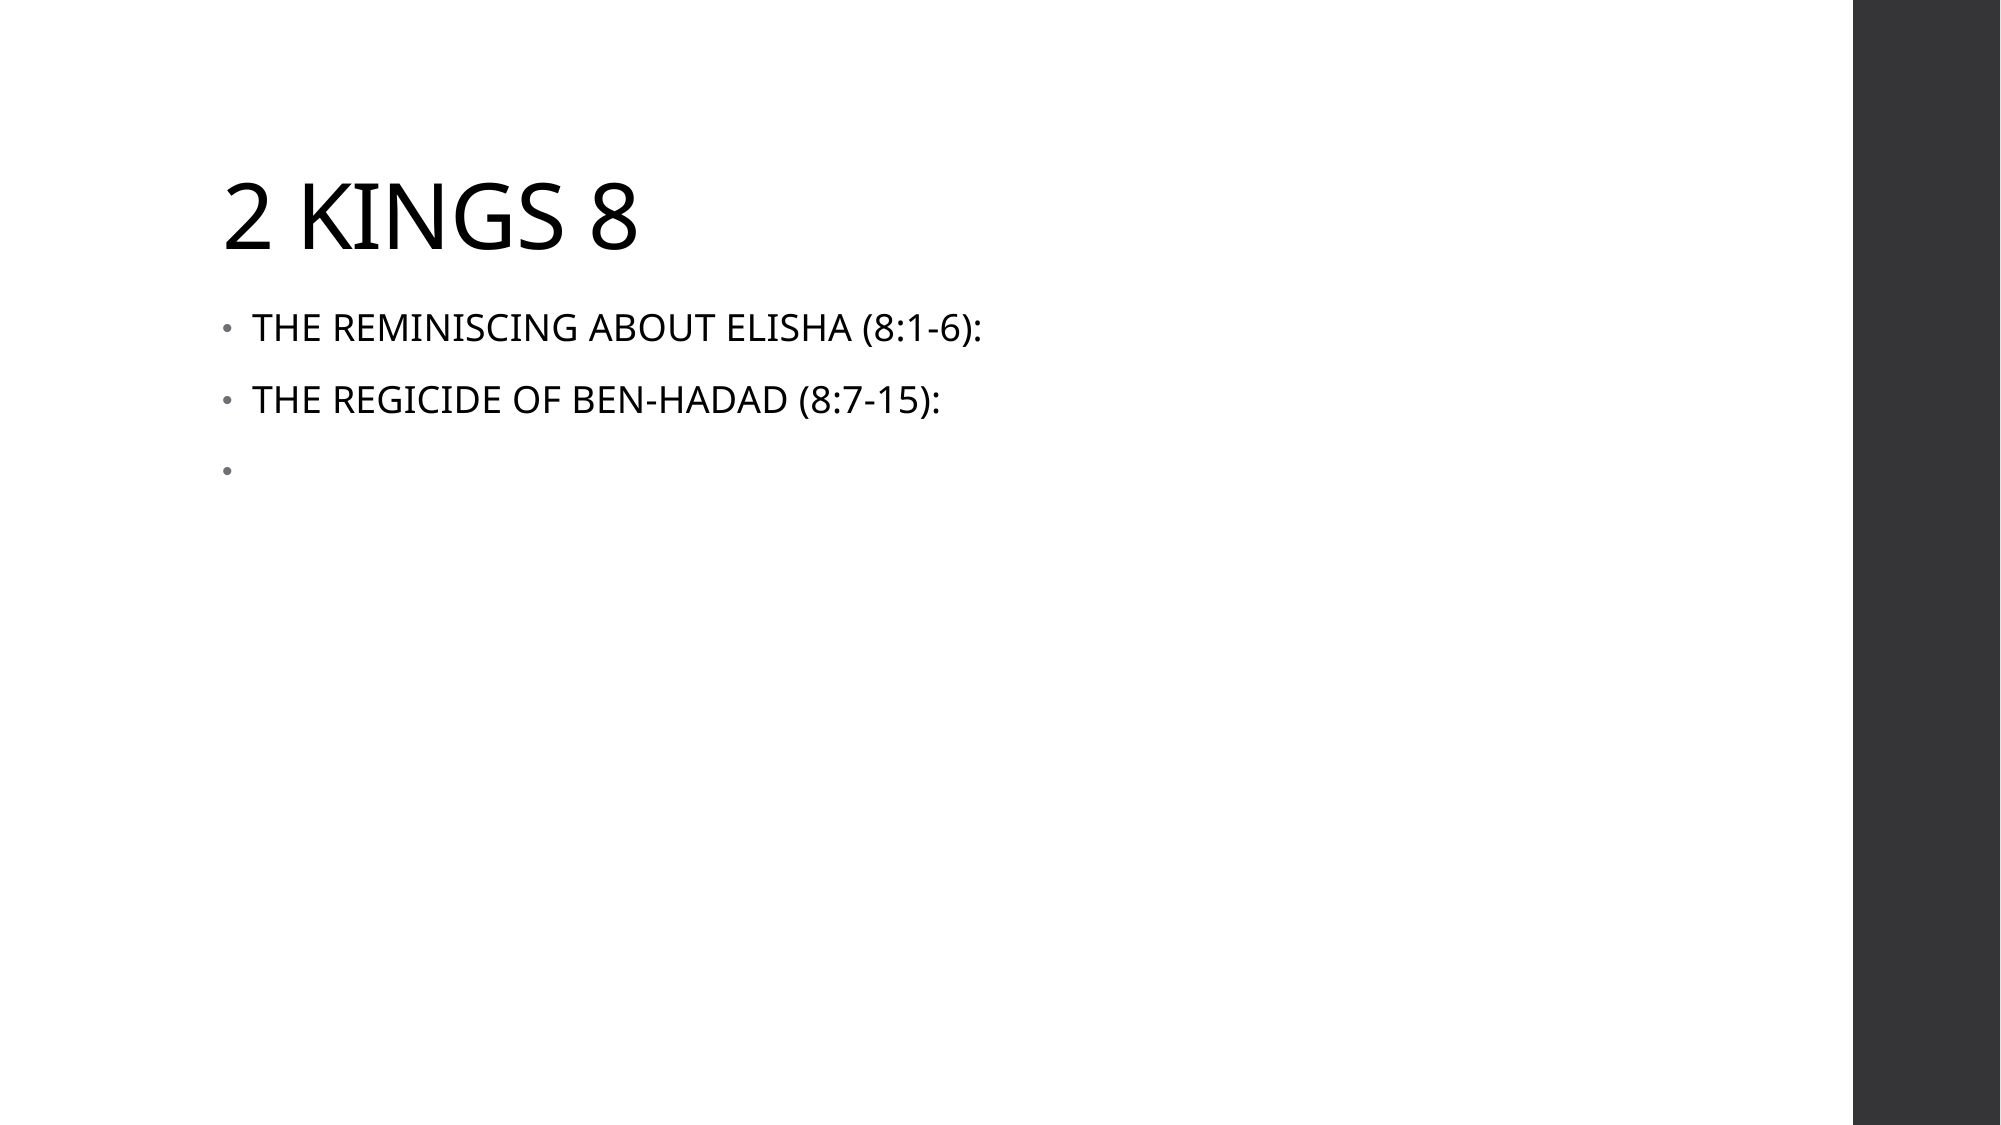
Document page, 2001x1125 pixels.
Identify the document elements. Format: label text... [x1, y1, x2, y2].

title 2 KINGS 8 [206, 60, 1797, 278]
list THE REMINISCING ABOUT ELISHA (8:1-6): THE REGICIDE OF BEN-HADAD (8:7-15): [206, 299, 1617, 1014]
